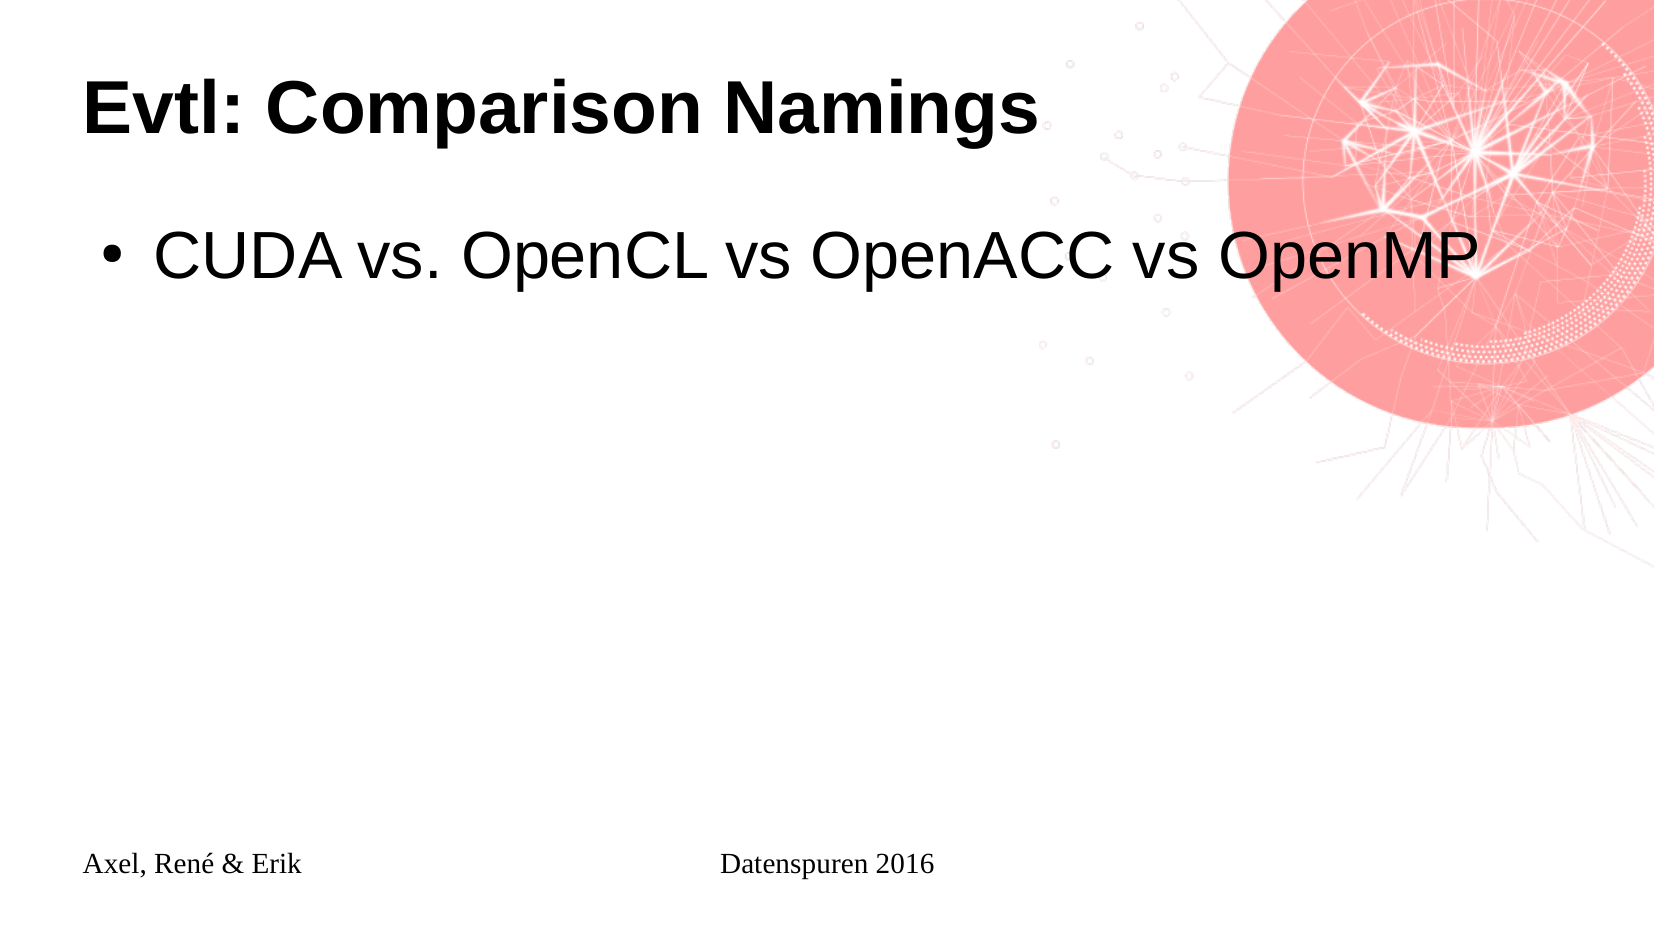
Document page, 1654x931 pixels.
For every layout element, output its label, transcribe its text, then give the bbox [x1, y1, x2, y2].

title Evtl: Comparison Namings [82, 65, 1571, 150]
list CUDA vs. OpenCL vs OpenACC vs OpenMP [82, 217, 1571, 839]
